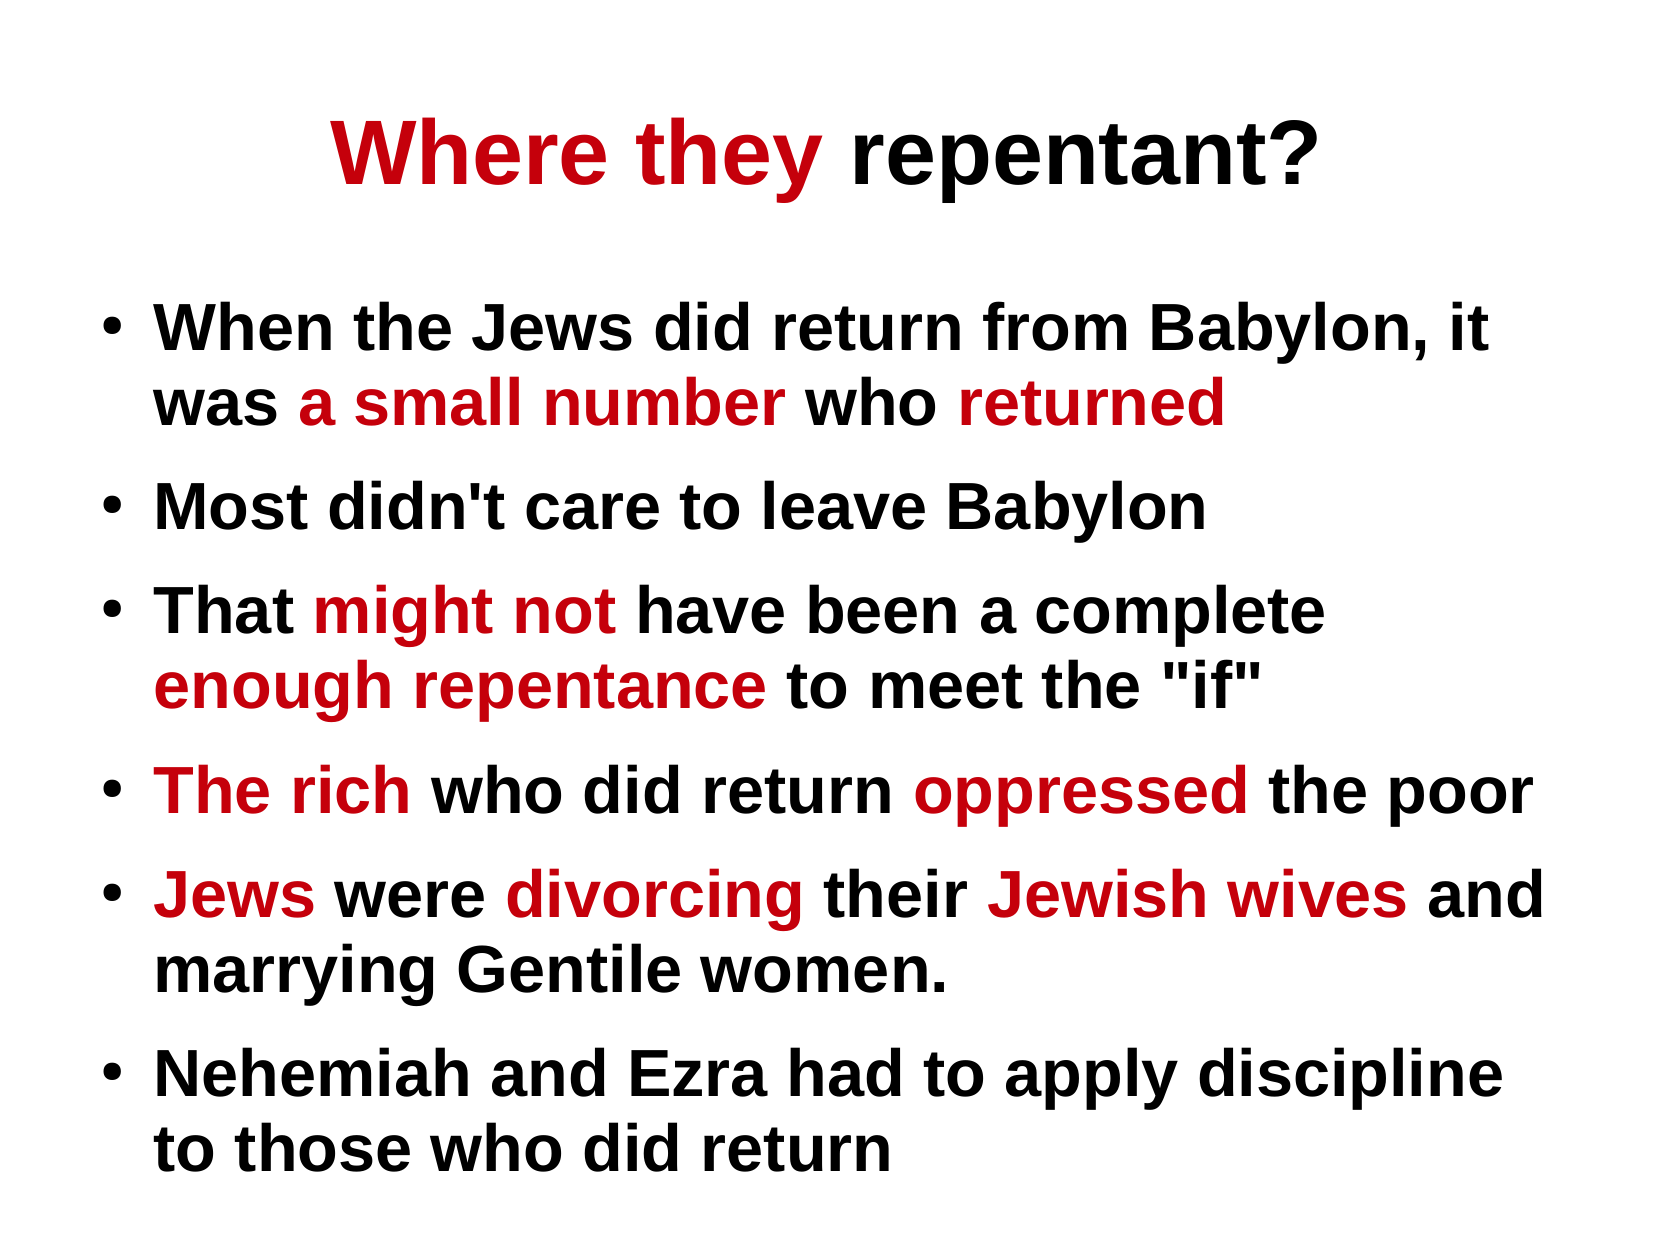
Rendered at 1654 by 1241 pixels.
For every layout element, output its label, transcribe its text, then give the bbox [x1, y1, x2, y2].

list When the Jews did return from Babylon, it was a small number who returned Most didn't care to leave Babylon That might not have been a complete enough repentance to meet the "if" The rich who did return oppressed the poor Jews were divorcing their Jewish wives and marrying Gentile women. Nehemiah and Ezra had to apply discipline to those who did return [82, 290, 1571, 1186]
title Where they repentant? [82, 49, 1571, 257]
